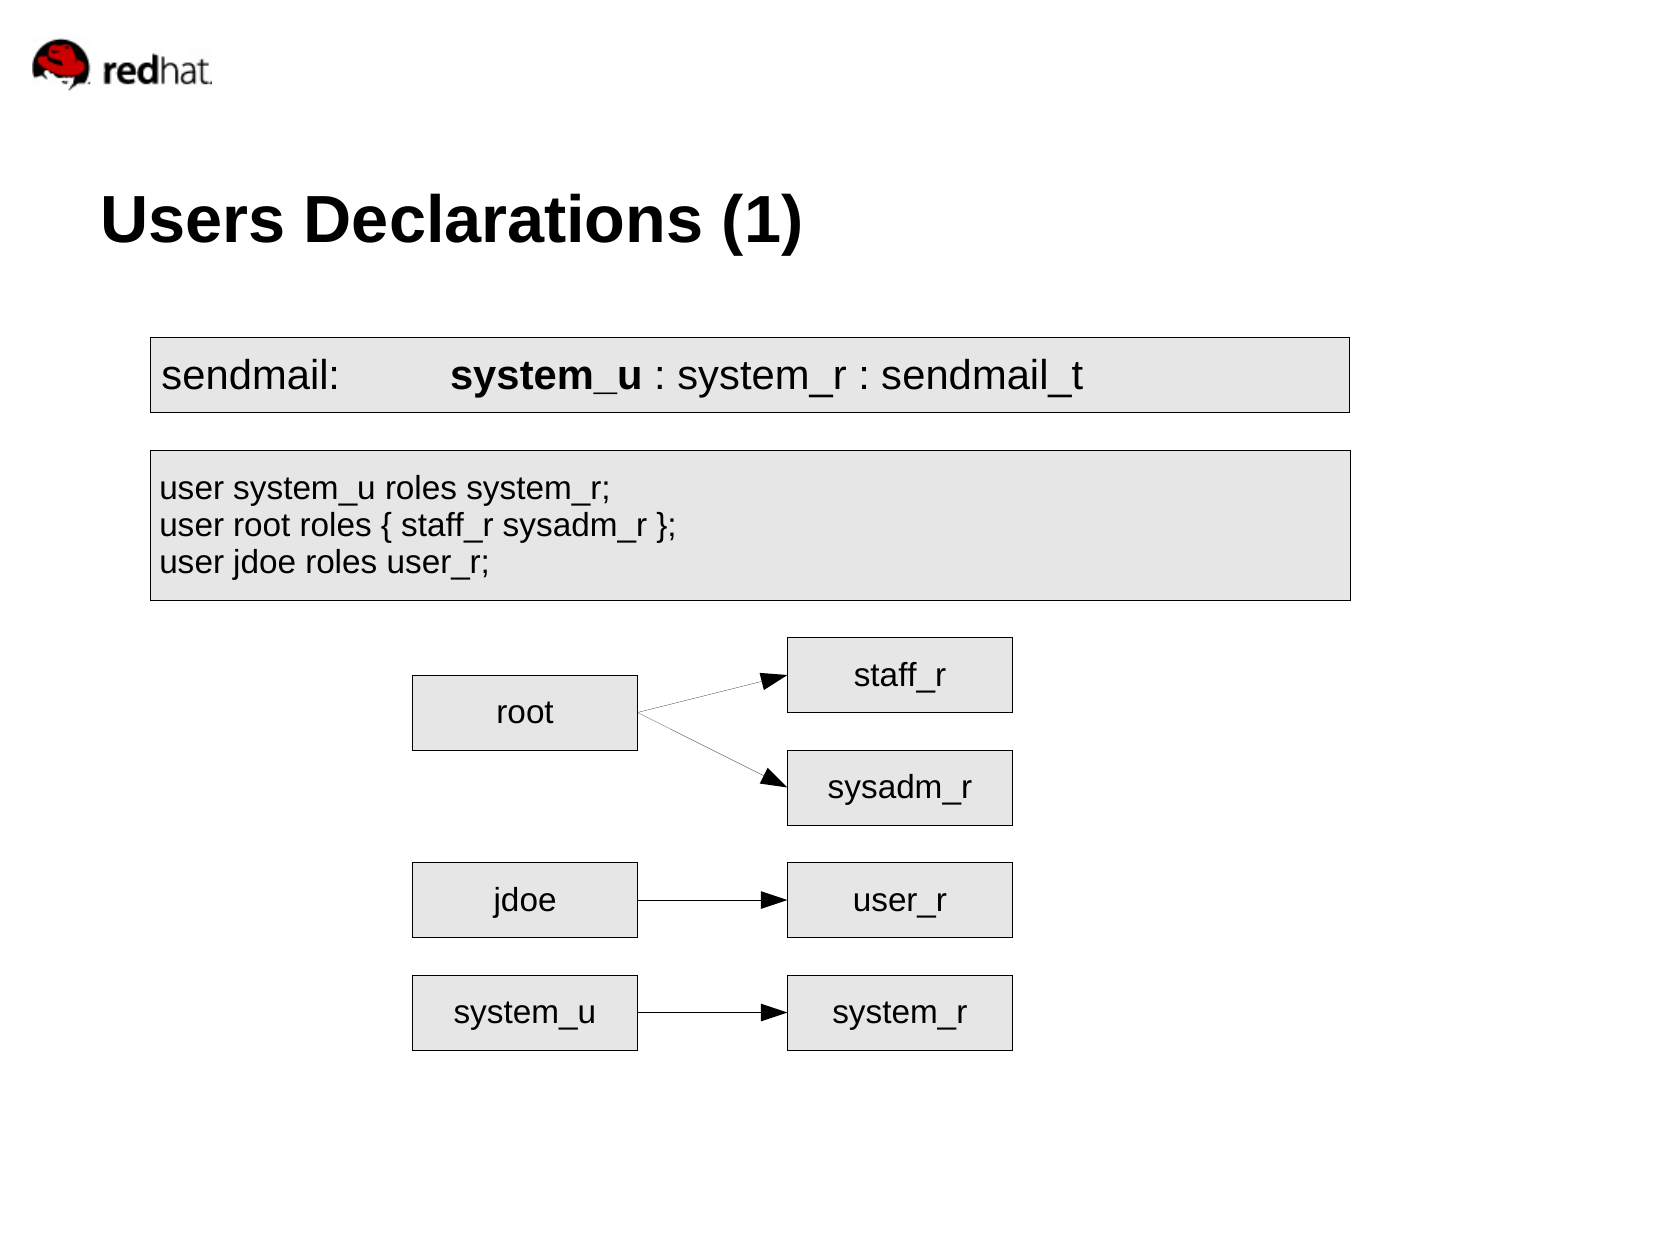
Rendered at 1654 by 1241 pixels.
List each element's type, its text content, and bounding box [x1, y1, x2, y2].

title Users Declarations (1) [100, 164, 1506, 275]
text_box root [412, 675, 638, 751]
text_box user_r [787, 862, 1013, 938]
text_box user system_u roles system_r; user root roles { staff_r sysadm_r }; user jdoe roles user_r; [150, 450, 1351, 601]
text_box sysadm_r [787, 750, 1013, 826]
text_box system_r [787, 975, 1013, 1051]
text_box jdoe [412, 862, 638, 938]
text_box staff_r [787, 637, 1013, 713]
text_box sendmail: system_u : system_r : sendmail_t [150, 337, 1350, 413]
text_box system_u [412, 975, 638, 1051]
picture [31, 37, 212, 98]
